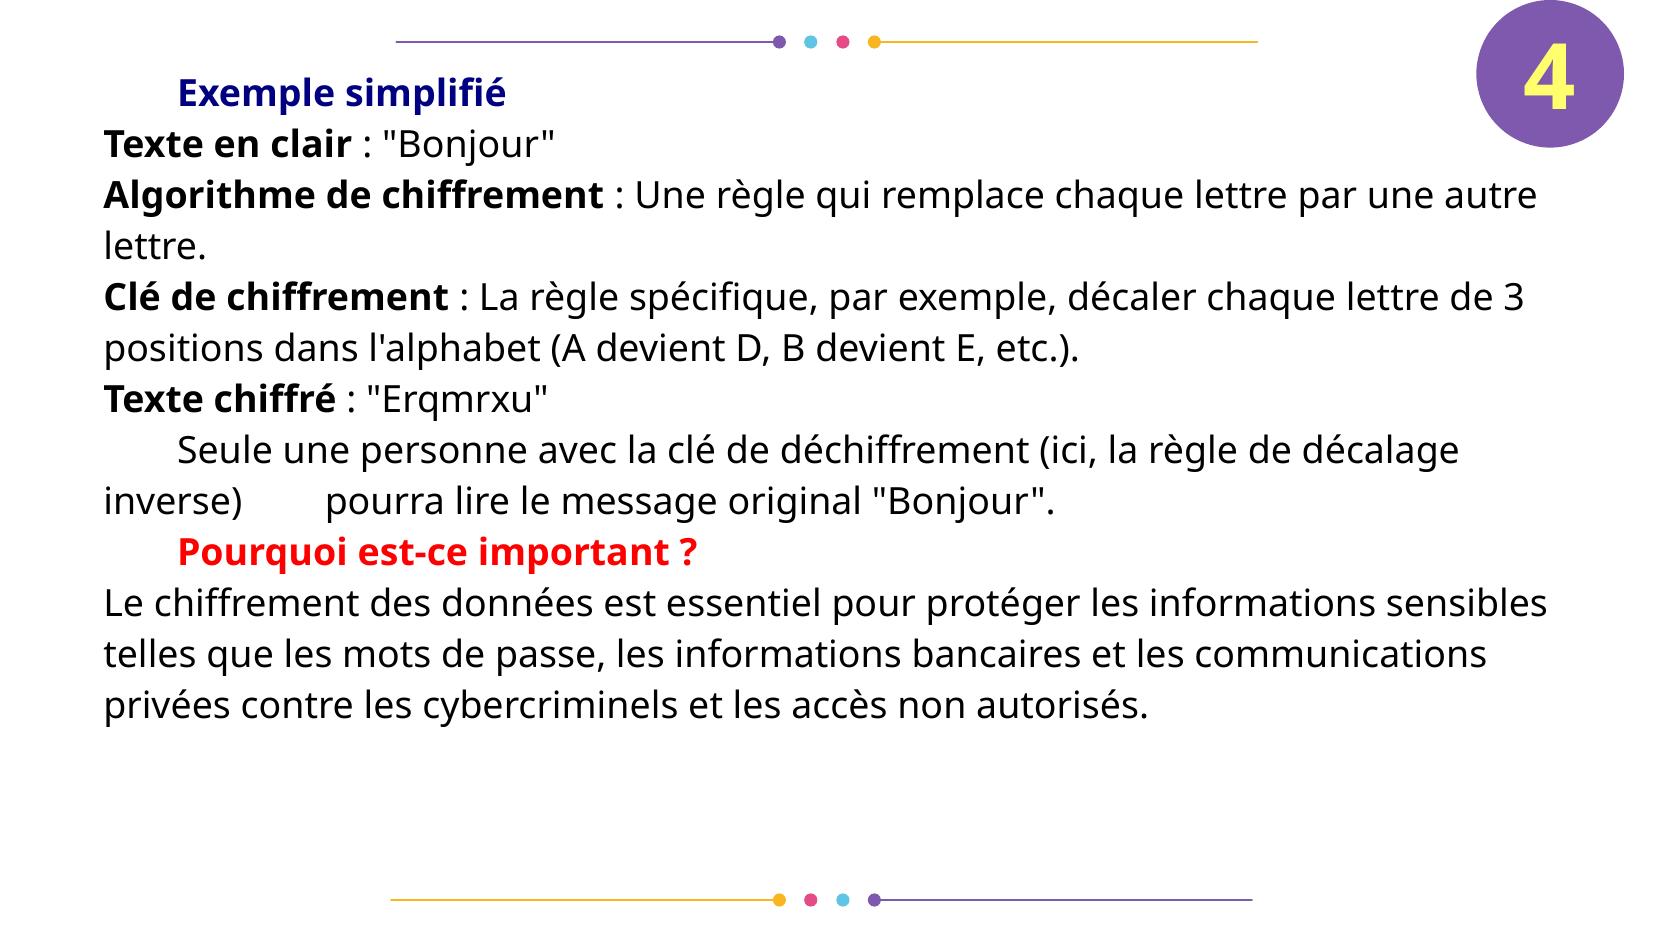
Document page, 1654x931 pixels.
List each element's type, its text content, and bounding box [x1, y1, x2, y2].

text_box 4 [1476, 0, 1625, 148]
text_box Exemple simplifié Texte en clair : "Bonjour" Algorithme de chiffrement : Une règle qui remplace chaque lettre par une autre lettre. Clé de chiffrement : La règle spécifique, par exemple, décaler chaque lettre de 3 positions dans l'alphabet (A devient D, B devient E, etc.). Texte chiffré : "Erqmrxu" Seule une personne avec la clé de déchiffrement (ici, la règle de décalage inverse) pourra lire le message original "Bonjour". Pourquoi est-ce important ? Le chiffrement des données est essentiel pour protéger les informations sensibles telles que les mots de passe, les informations bancaires et les communications privées contre les cybercriminels et les accès non autorisés. [88, 59, 1565, 826]
